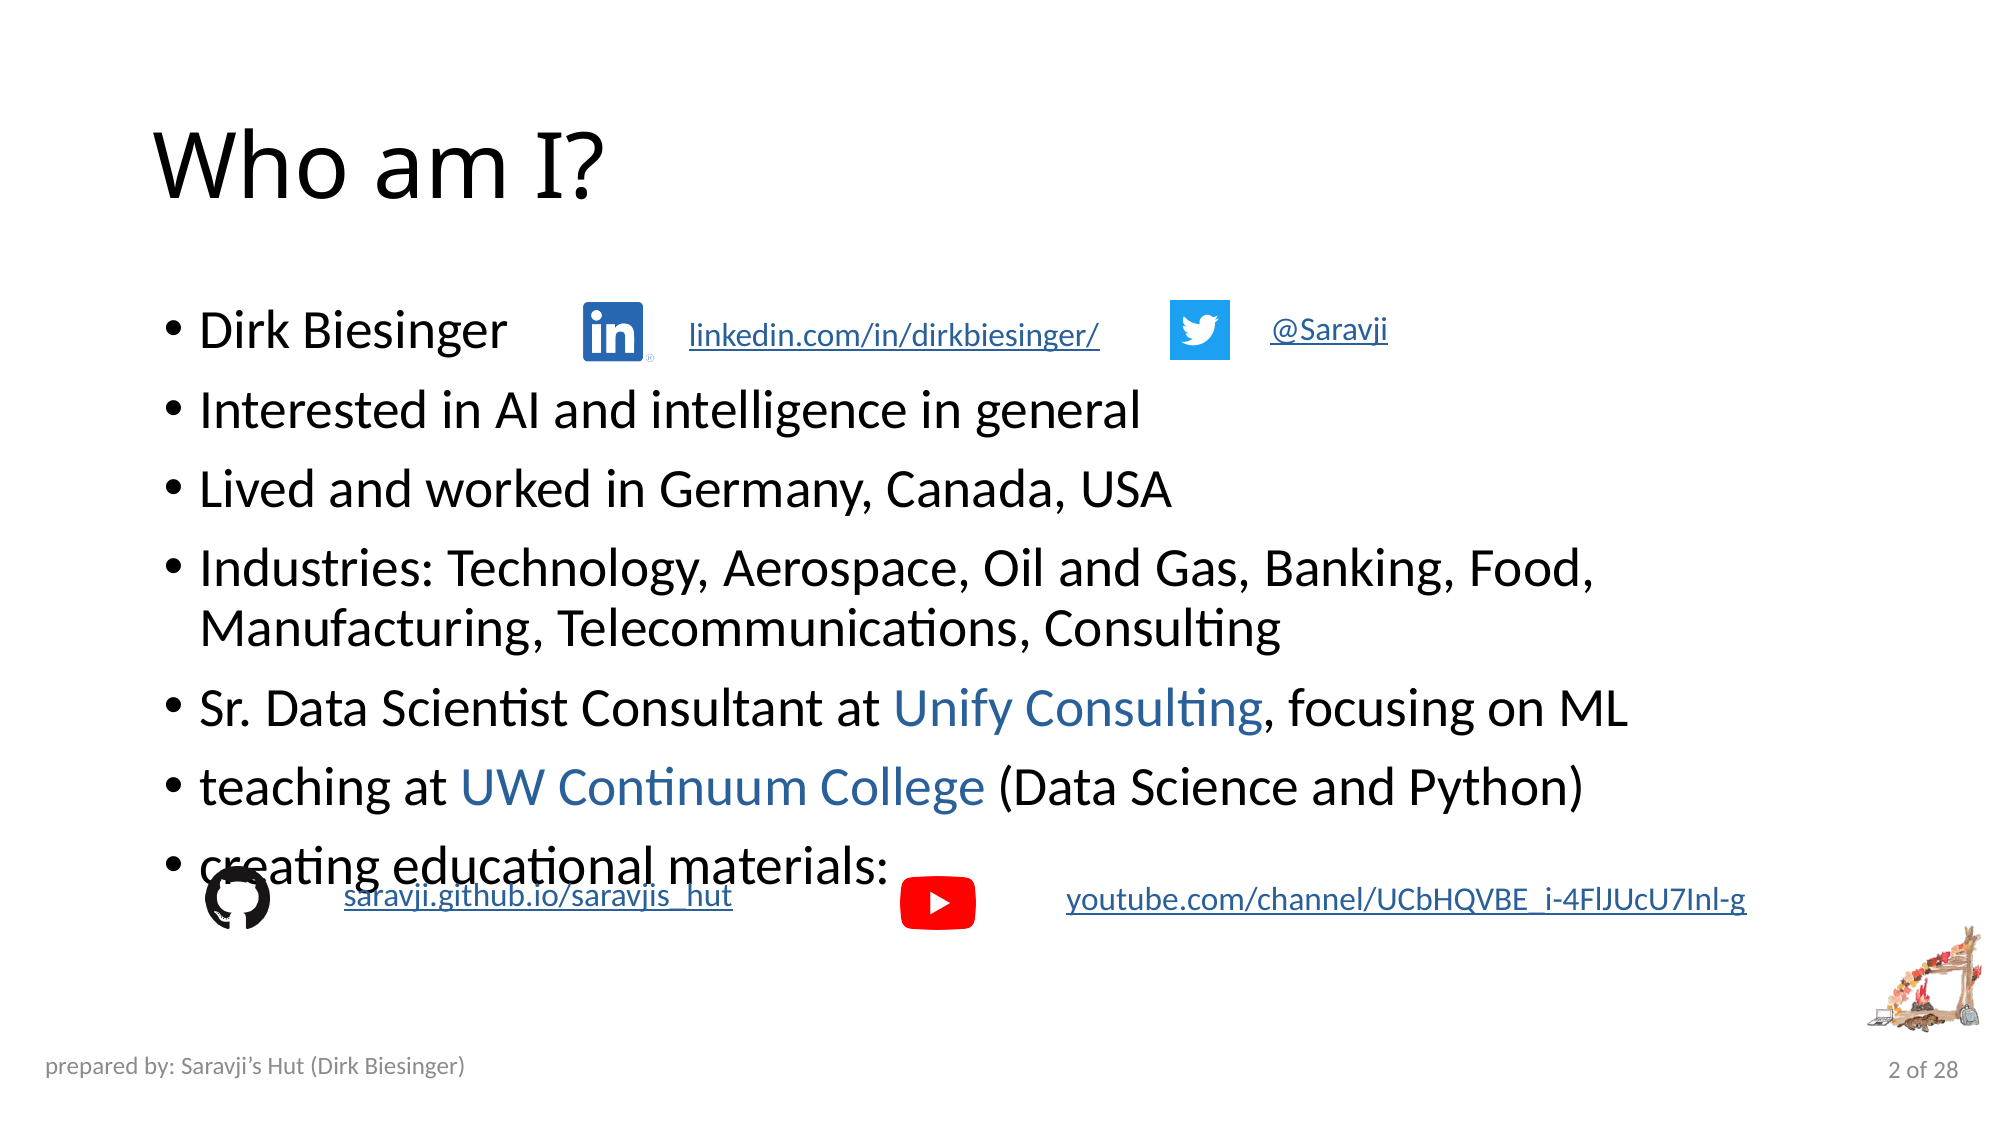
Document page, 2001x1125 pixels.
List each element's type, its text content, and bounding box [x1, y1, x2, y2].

text_box youtube.com/channel/UCbHQVBE_i-4FlJUcU7Inl-g [1051, 869, 1762, 925]
text_box @Saravji [1255, 300, 1404, 355]
text_box saravji.github.io/saravjis_hut [328, 865, 749, 921]
picture [583, 302, 654, 362]
picture [900, 876, 976, 930]
title Who am I? [137, 59, 1863, 278]
text_box linkedin.com/in/dirkbiesinger/ [674, 305, 1115, 361]
picture [1170, 300, 1230, 360]
picture [1853, 908, 1996, 1050]
list Dirk Biesinger Interested in AI and intelligence in general Lived and worked in Germany, Canada, USA Industries: Technology, Aerospace, Oil and Gas, Banking, Food, Manufacturing, Telecommunications, Consulting Sr. Data Scientist Consultant at Unify Consulting, focusing on ML teaching at UW Continuum College (Data Science and Python) creating educational materials: [148, 293, 1874, 907]
picture [205, 865, 270, 931]
